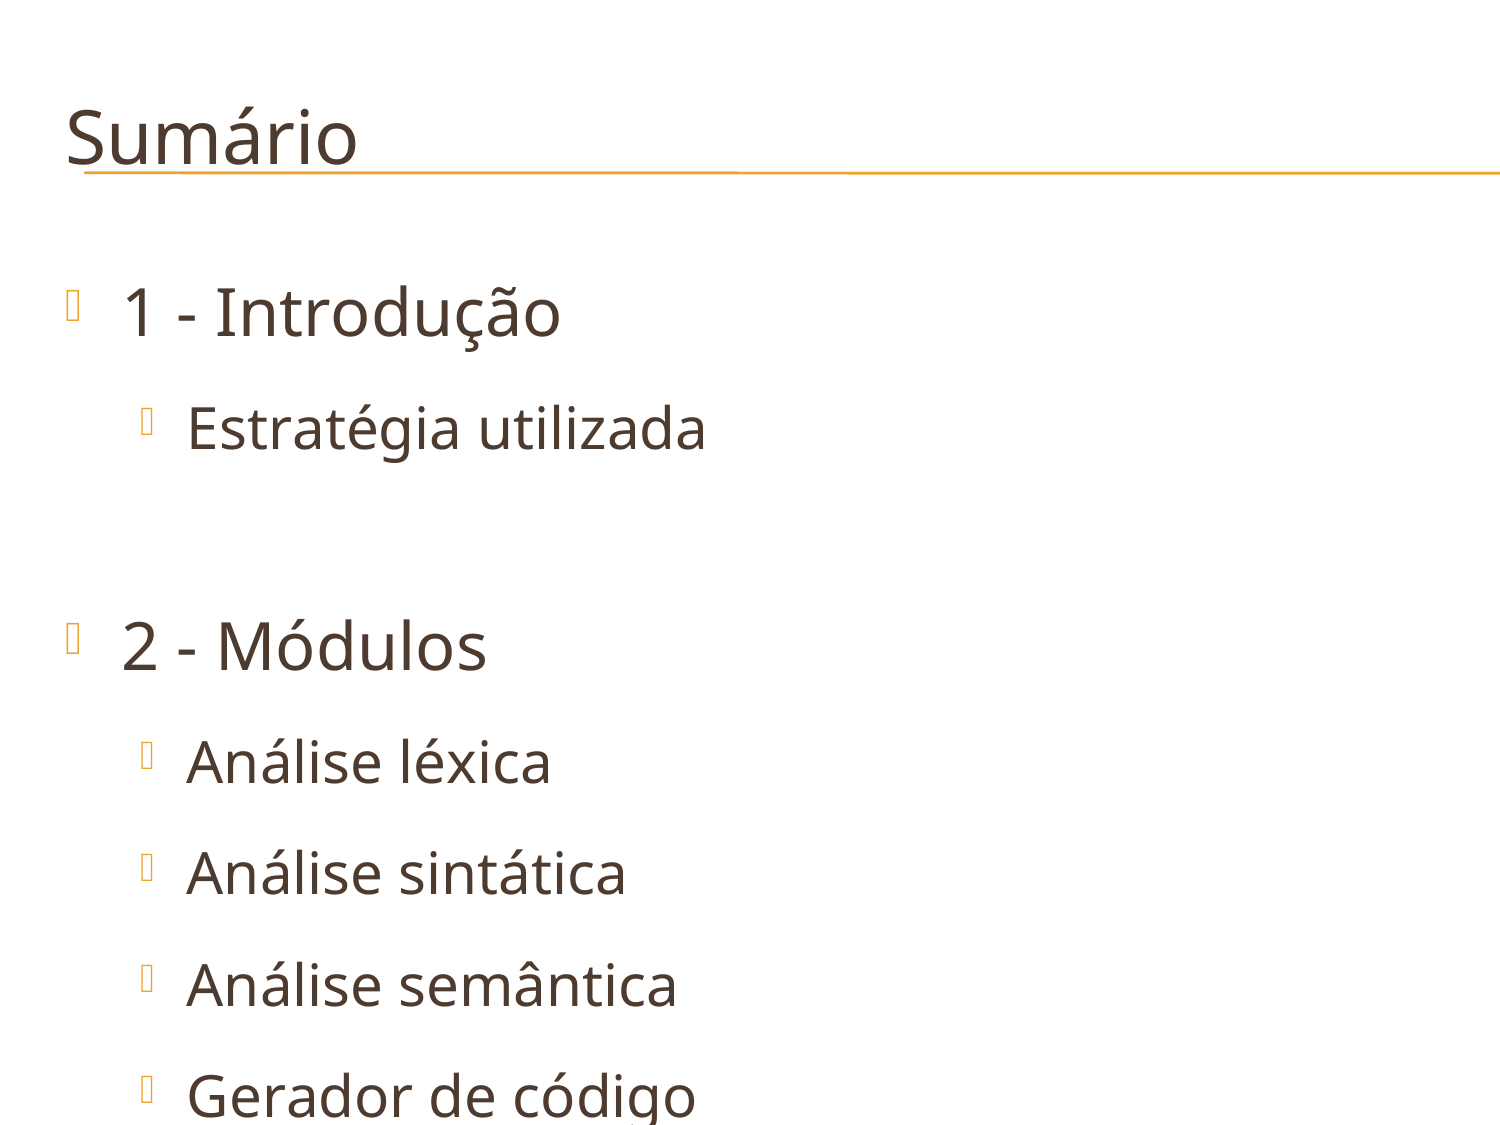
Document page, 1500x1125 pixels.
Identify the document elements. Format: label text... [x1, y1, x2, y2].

title Sumário [50, 75, 1476, 213]
text_box 1 - Introdução Estratégia utilizada 2 - Módulos Análise léxica Análise sintática Análise semântica Gerador de código 3 – Conclusão Apresentação do software – analisador de diretivas Principais problemas e próximos passos [50, 254, 1476, 1125]
